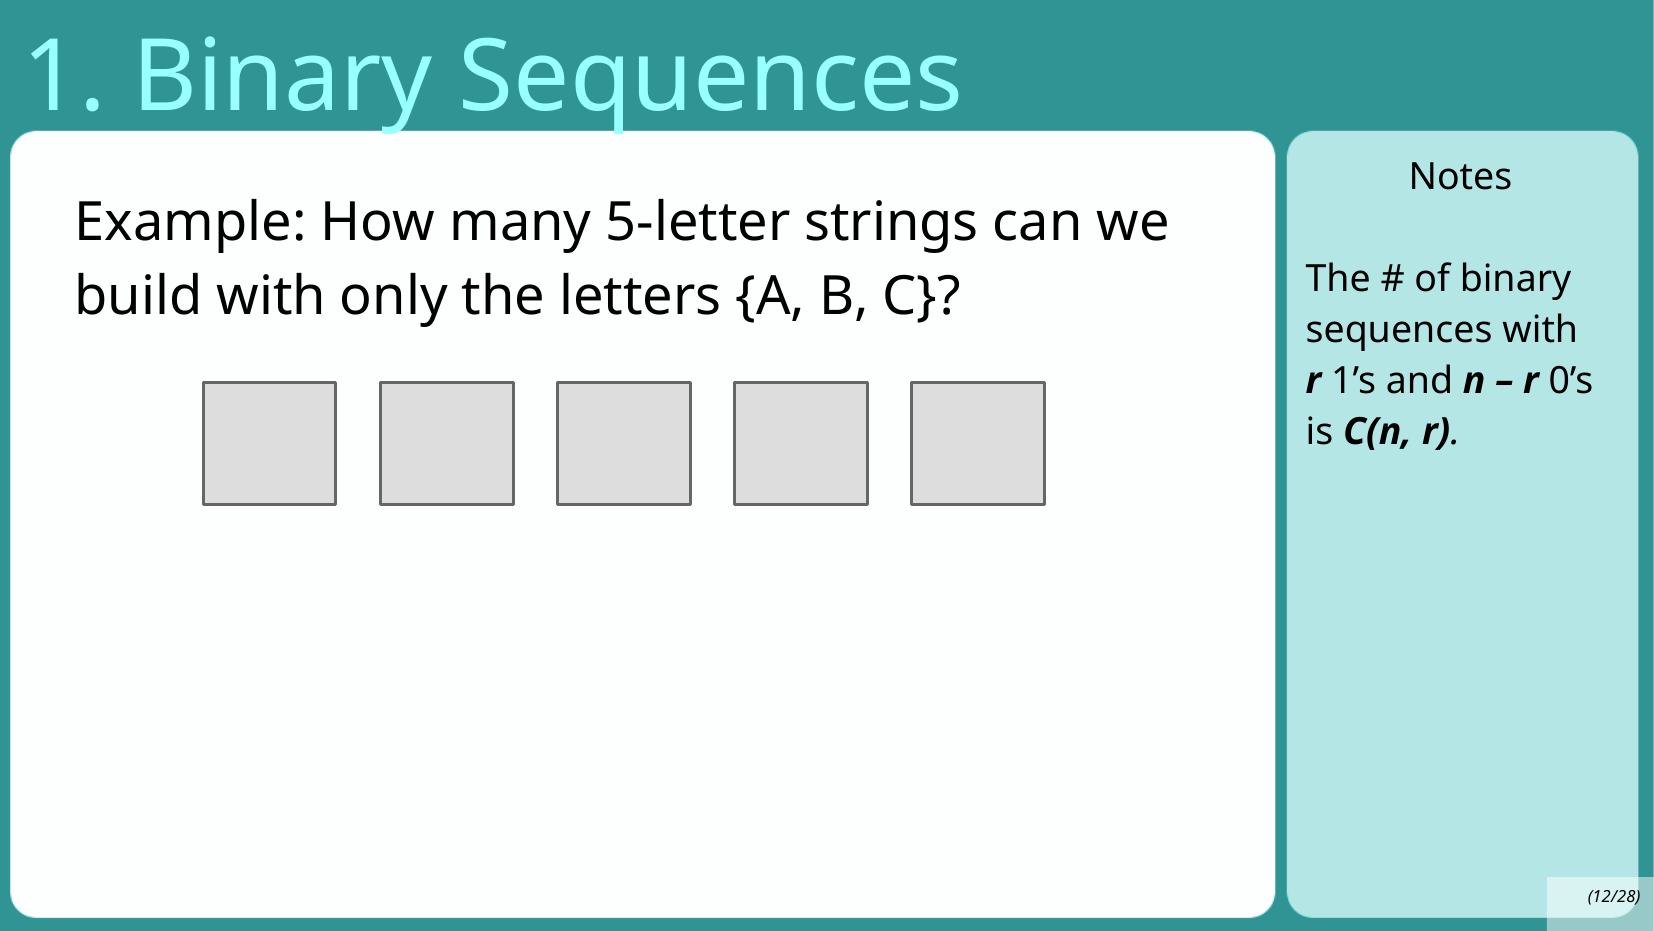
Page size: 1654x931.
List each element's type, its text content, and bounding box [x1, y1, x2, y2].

text_box [203, 382, 336, 505]
text_box (<number>/28) [1546, 877, 1654, 931]
text_box [557, 382, 691, 505]
text_box [734, 382, 868, 505]
title 1. Binary Sequences [22, 13, 1511, 130]
text_box Example: How many 5-letter strings can we build with only the letters {A, B, C}? [74, 182, 1244, 595]
text_box [380, 382, 514, 505]
text_box [911, 382, 1045, 505]
picture [0, 0, 1654, 931]
text_box Notes The # of binary sequences with r 1’s and n – r 0’s is C(n, r). [1290, 141, 1631, 661]
